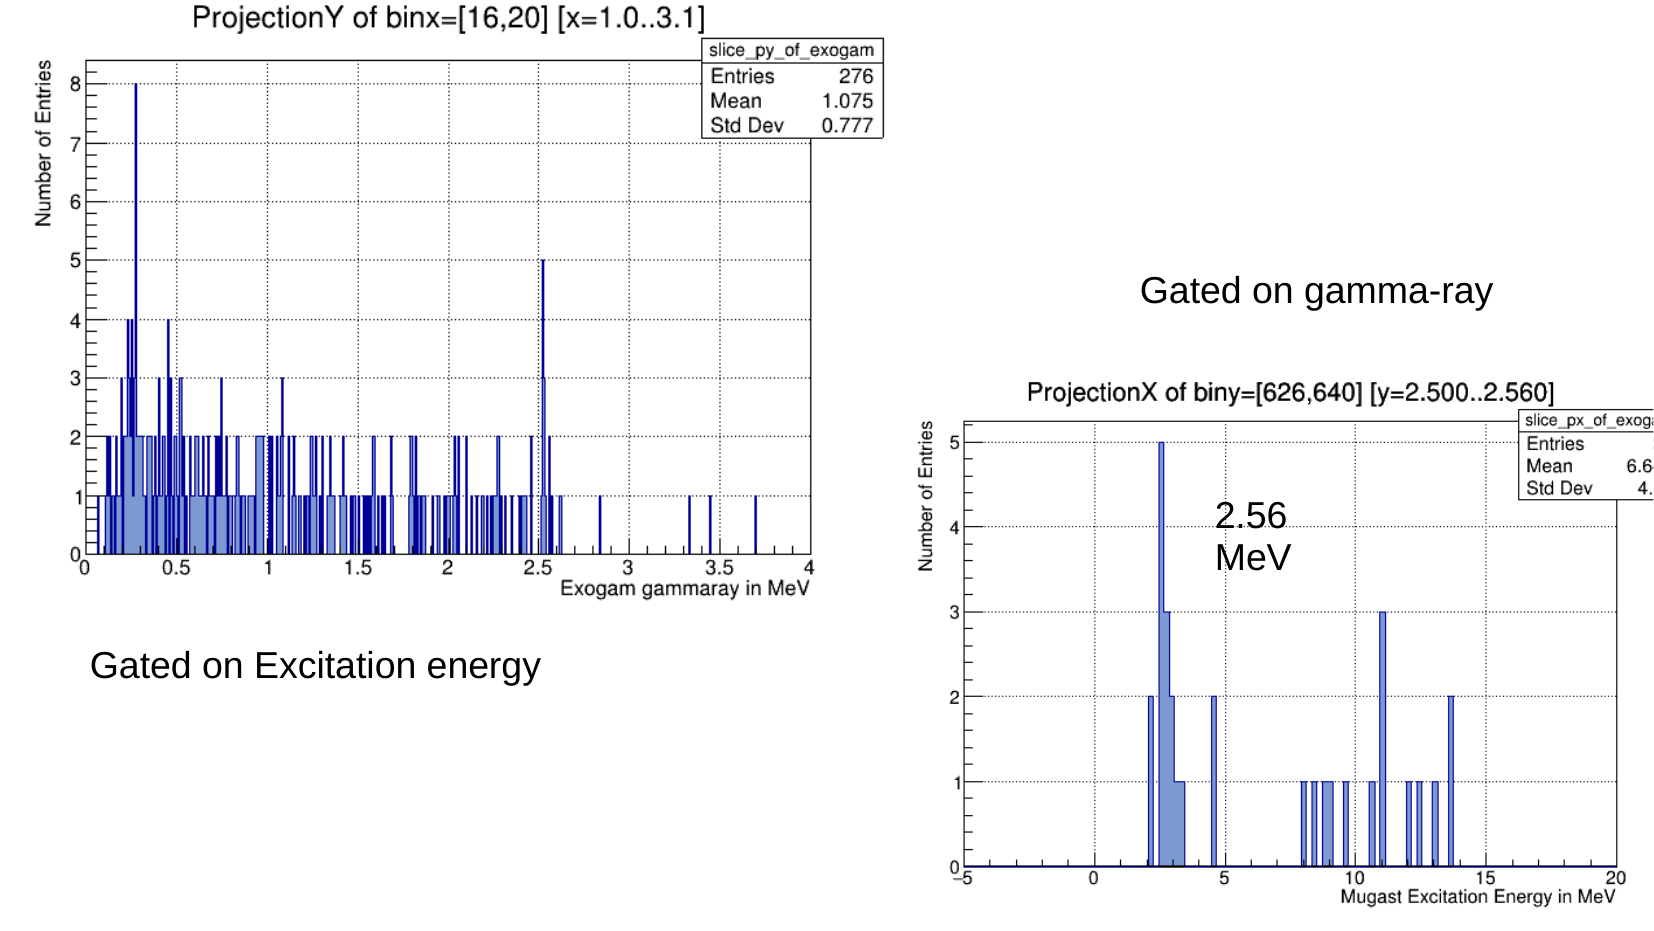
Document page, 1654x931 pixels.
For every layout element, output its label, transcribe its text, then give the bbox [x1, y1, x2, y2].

picture [0, 0, 1654, 931]
text_box Gated on Excitation energy [75, 637, 826, 695]
text_box 2.56 MeV [1200, 487, 1313, 587]
text_box Gated on gamma-ray [1125, 262, 1613, 320]
